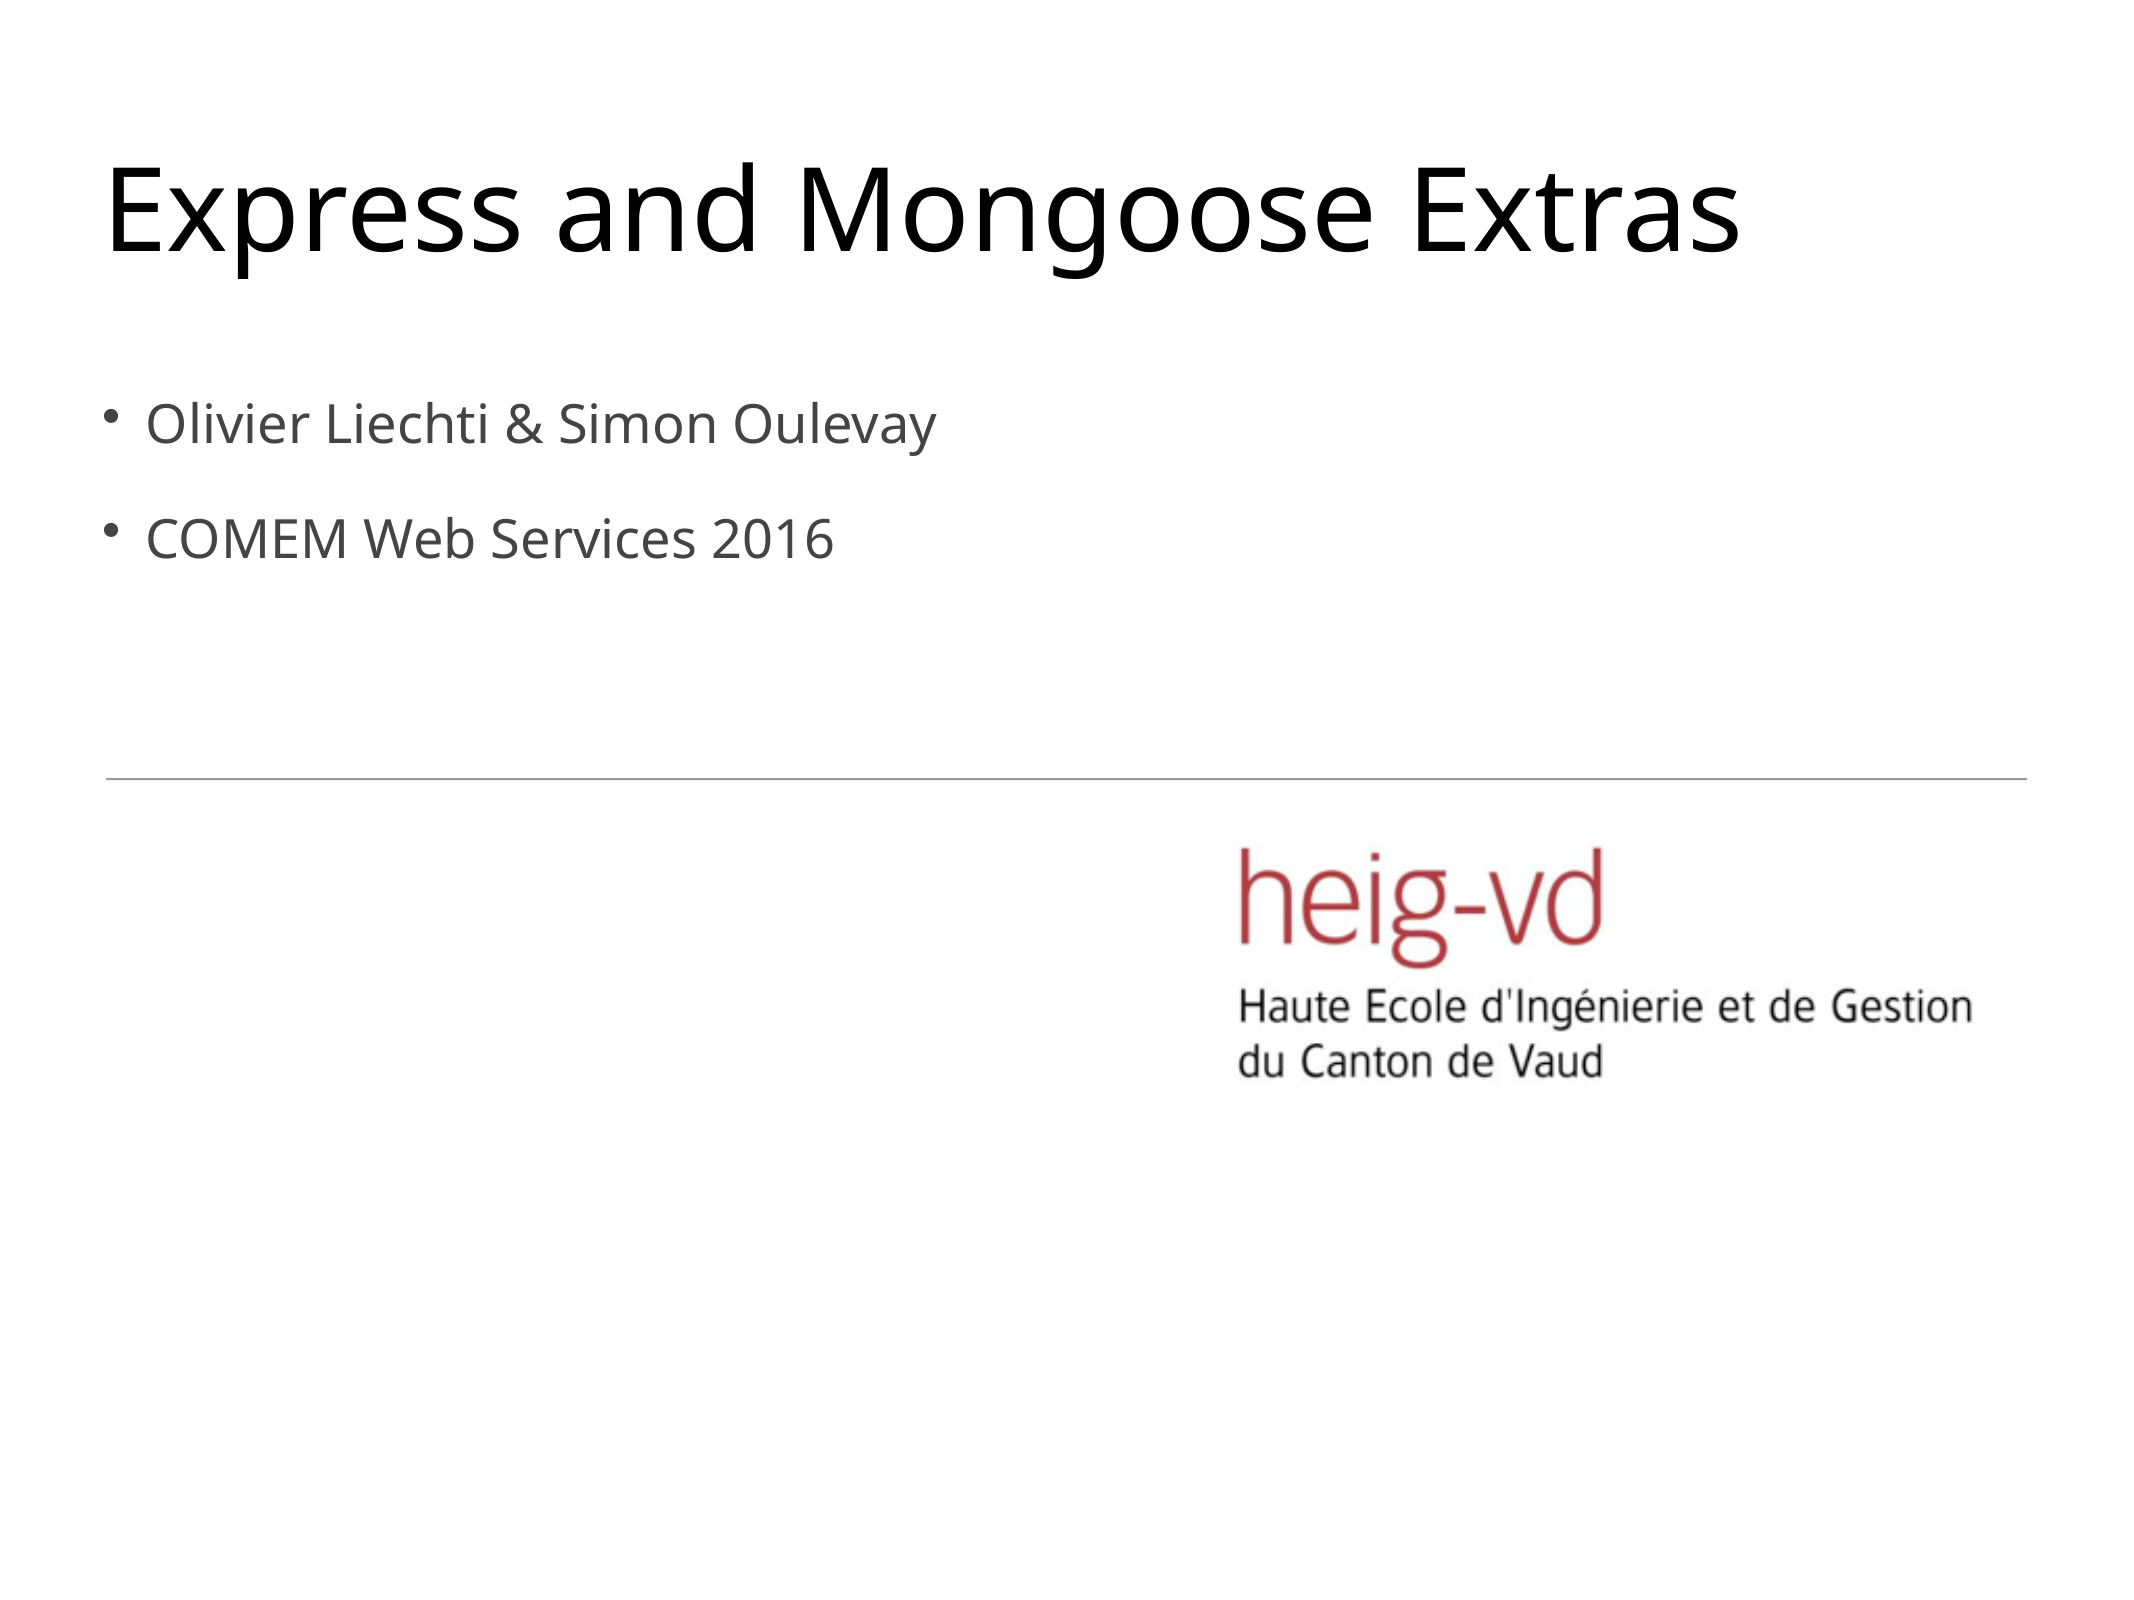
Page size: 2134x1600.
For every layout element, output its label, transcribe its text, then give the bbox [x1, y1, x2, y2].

title Express and Mongoose Extras [93, 54, 2040, 284]
subtitle Olivier Liechti & Simon Oulevay COMEM Web Services 2016 [93, 381, 2040, 1459]
